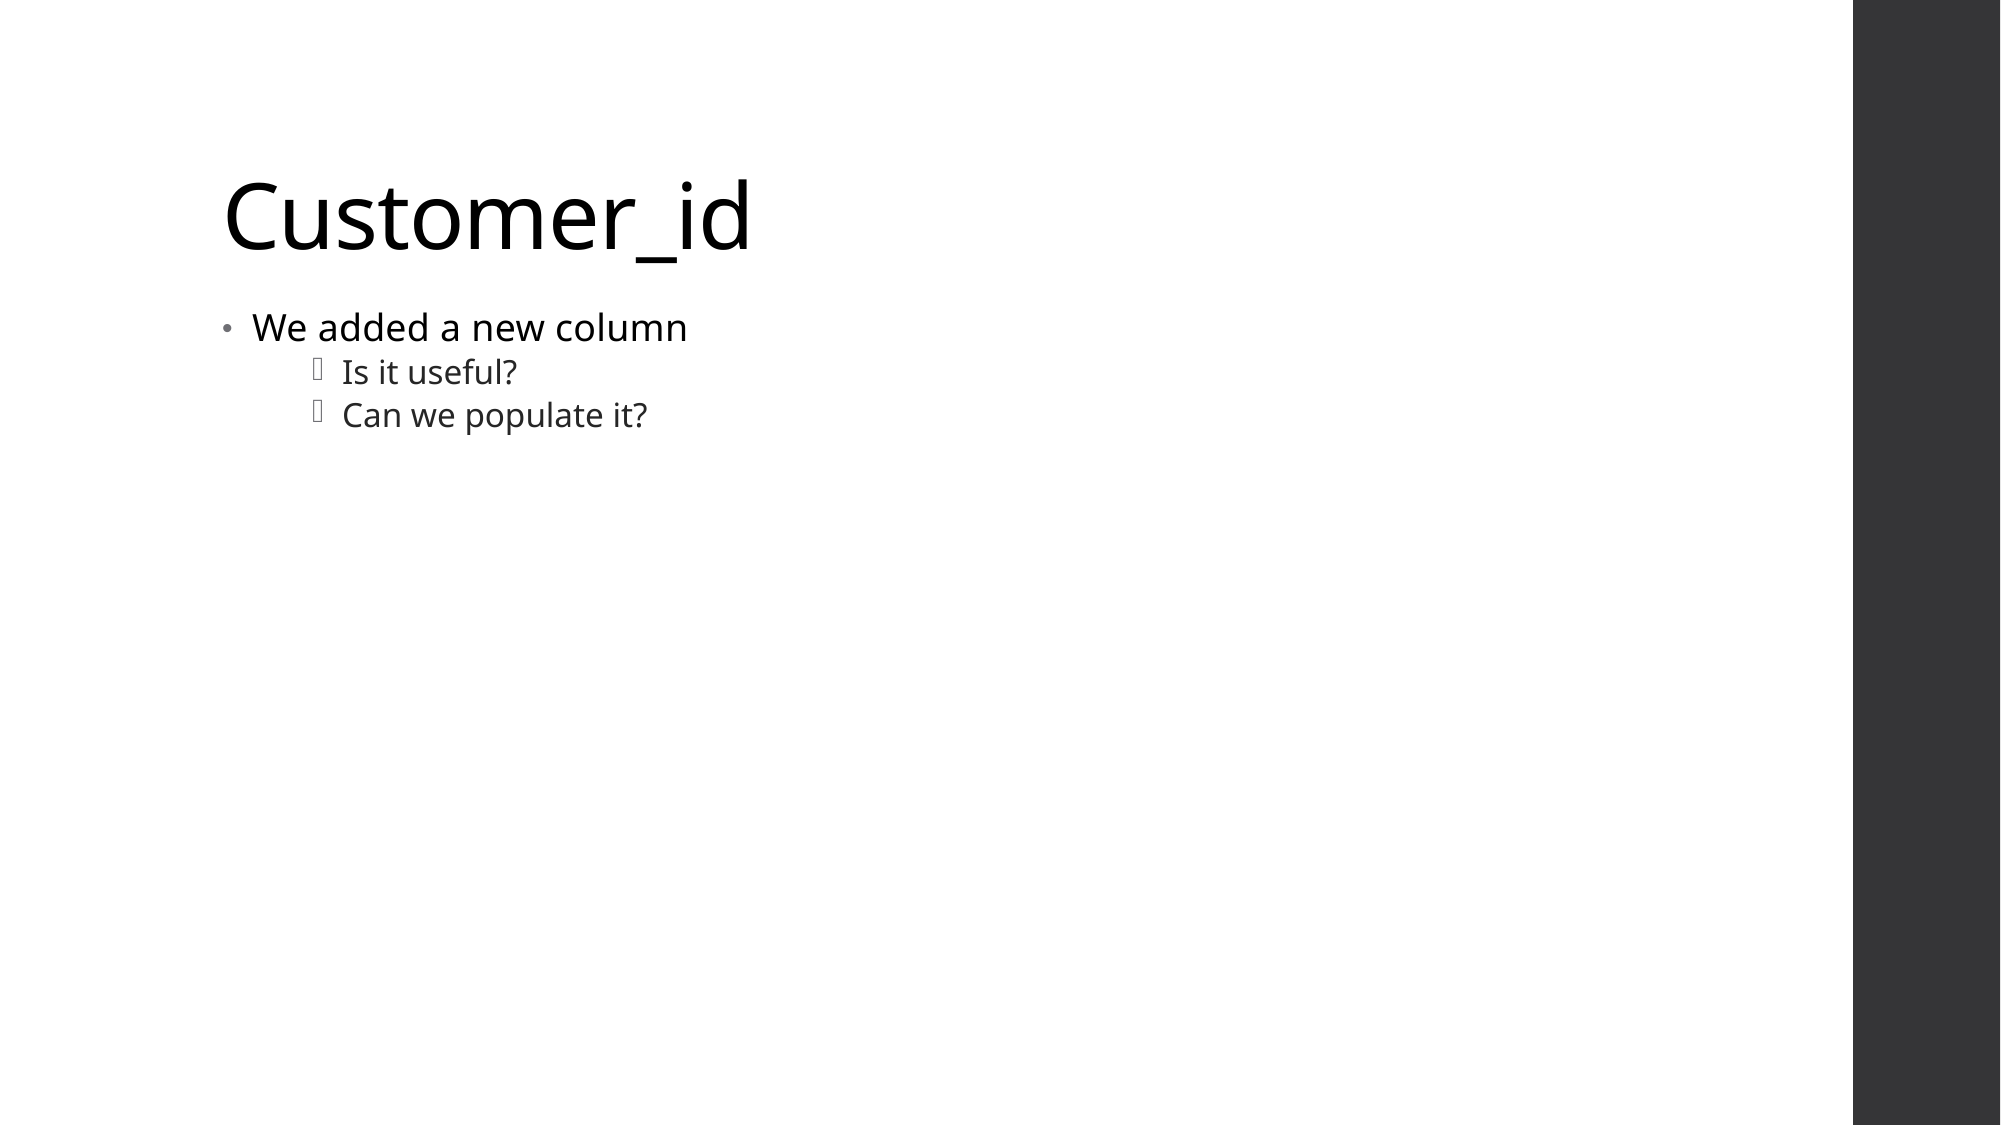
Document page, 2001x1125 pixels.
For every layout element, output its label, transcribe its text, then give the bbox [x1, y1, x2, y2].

title Customer_id [206, 60, 1797, 278]
list We added a new column Is it useful? Can we populate it? [206, 299, 1617, 1014]
